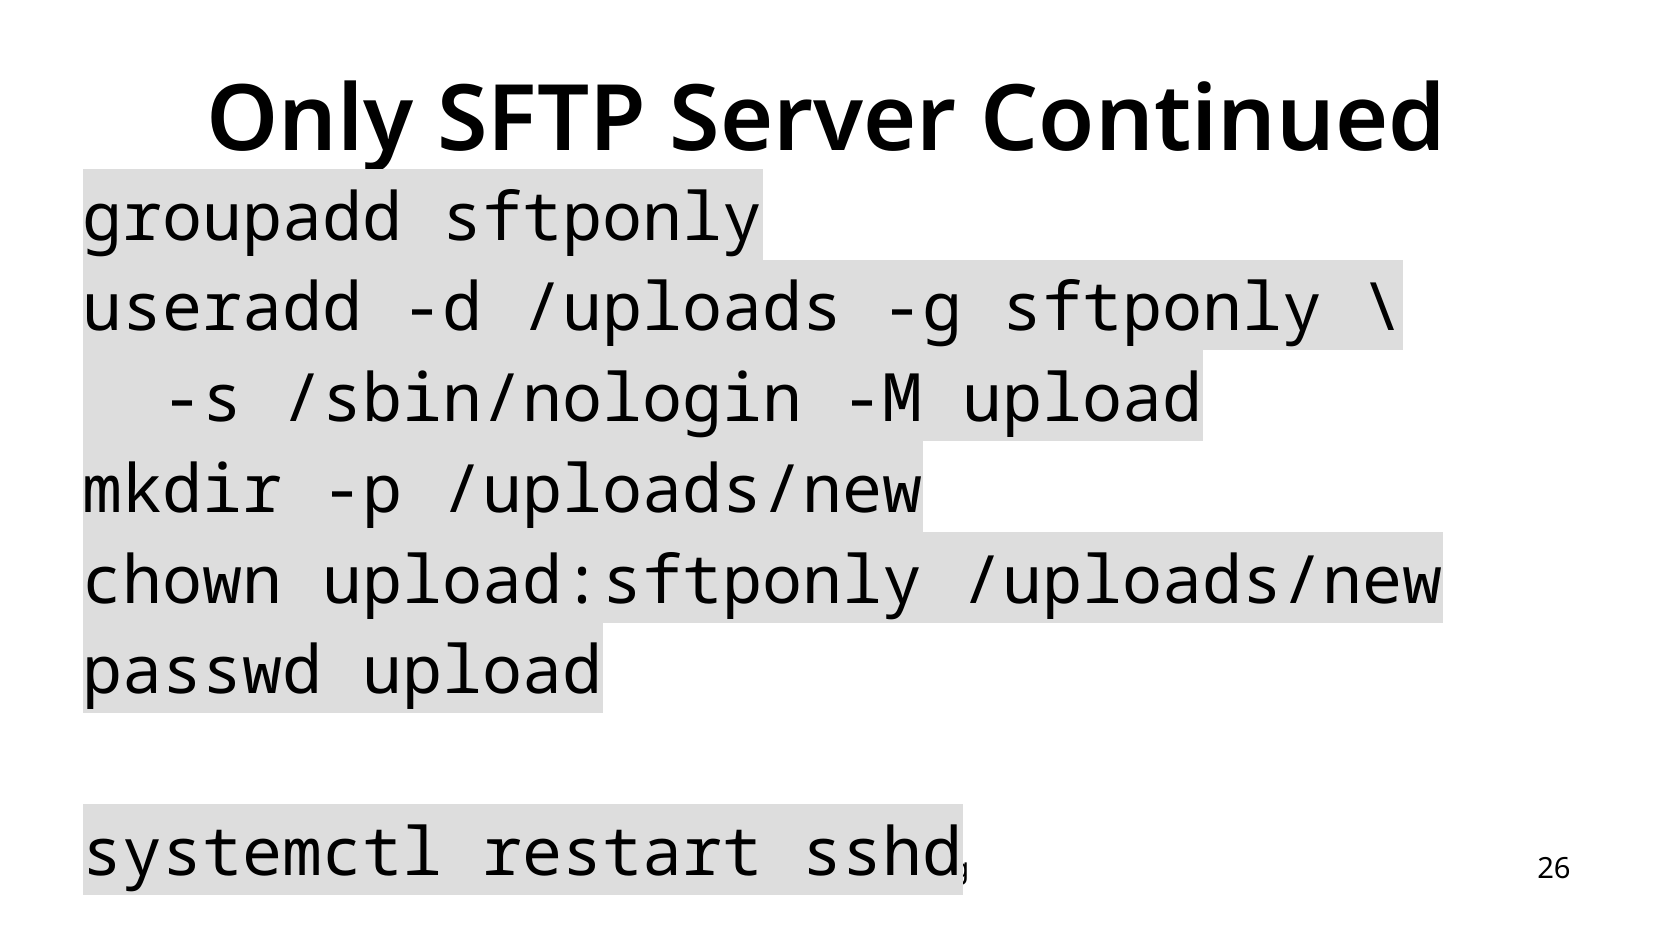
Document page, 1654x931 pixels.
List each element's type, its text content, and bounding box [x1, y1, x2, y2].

title Only SFTP Server Continued [82, 37, 1571, 168]
subtitle groupadd sftponly useradd -d /uploads -g sftponly \ -s /sbin/nologin -M upload mkdir -p /uploads/new chown upload:sftponly /uploads/new passwd upload systemctl restart sshd [82, 168, 1571, 841]
